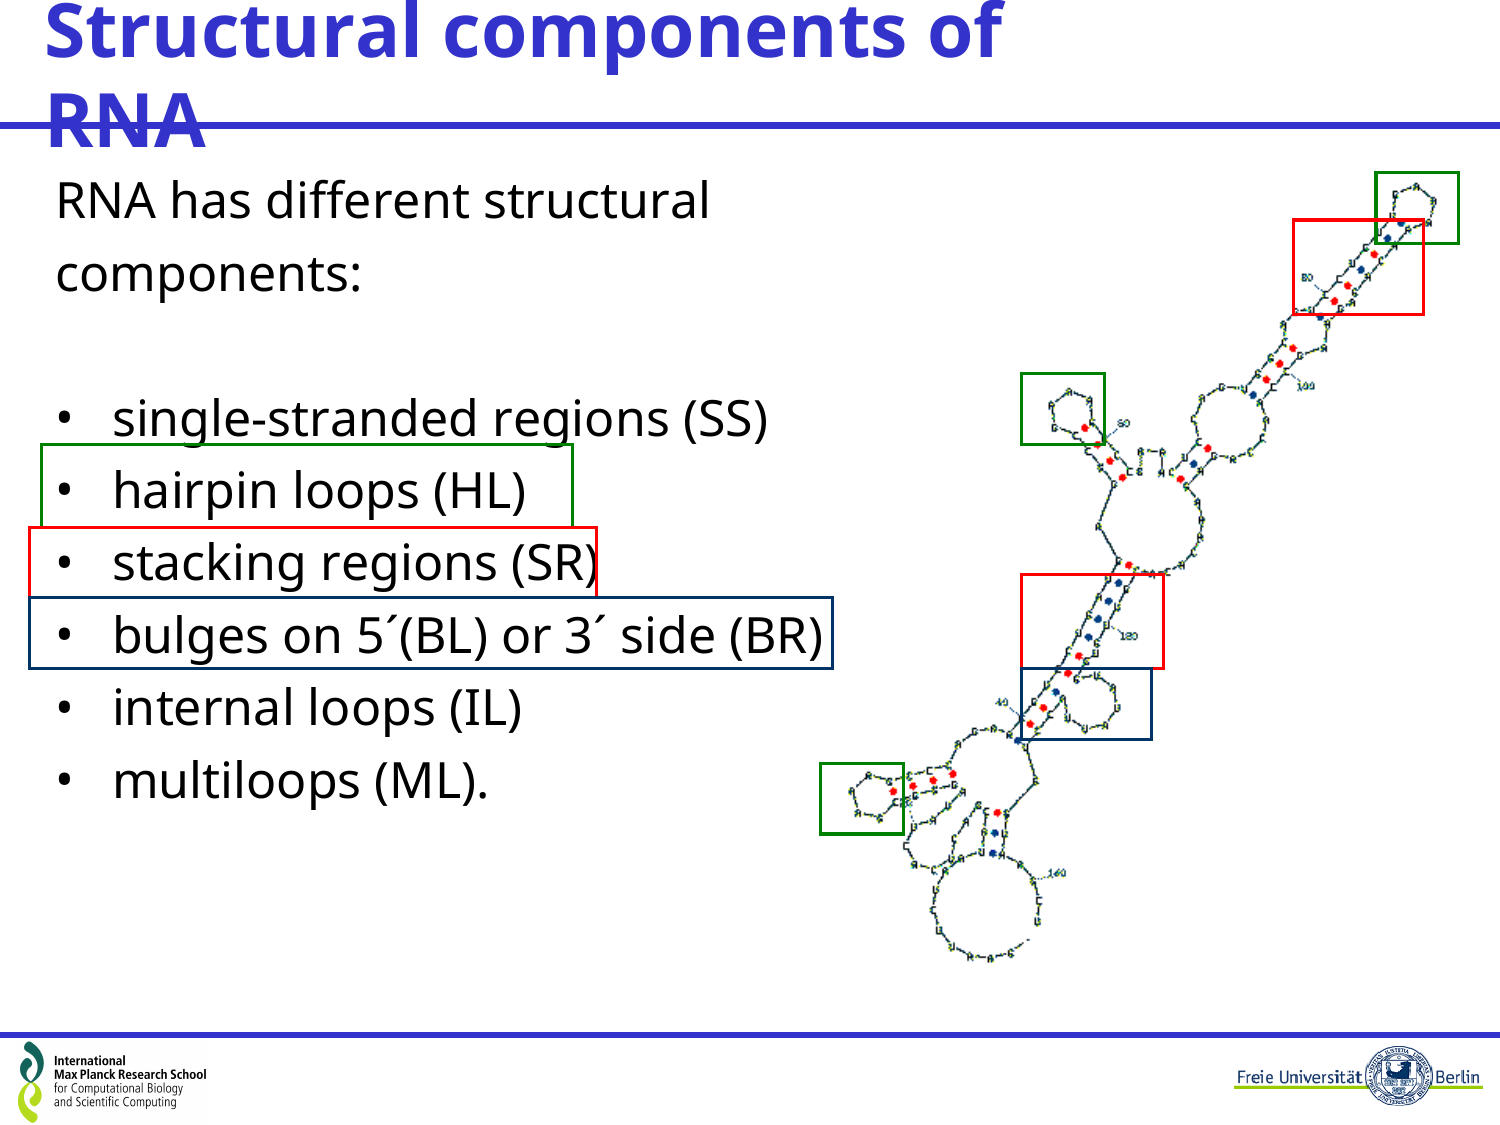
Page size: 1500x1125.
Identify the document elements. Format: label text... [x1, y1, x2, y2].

list RNA has different structural components: single-stranded regions (SS) hairpin loops (HL) stacking regions (SR) bulges on 5´(BL) or 3´ side (BR) internal loops (IL) multiloops (ML). [41, 599, 831, 667]
title Structural components of RNA [29, 3, 1164, 142]
list RNA has different structural components: single-stranded regions (SS) hairpin loops (HL) stacking regions (SR) bulges on 5´(BL) or 3´ side (BR) internal loops (IL) multiloops (ML). [41, 529, 595, 596]
picture [844, 180, 1443, 977]
picture [1295, 222, 1422, 313]
list RNA has different structural components: single-stranded regions (SS) hairpin loops (HL) stacking regions (SR) bulges on 5´(BL) or 3´ side (BR) internal loops (IL) multiloops (ML). [41, 160, 845, 835]
picture [17, 1039, 207, 1125]
picture [844, 765, 902, 832]
picture [1378, 180, 1443, 242]
list RNA has different structural components: single-stranded regions (SS) hairpin loops (HL) stacking regions (SR) bulges on 5´(BL) or 3´ side (BR) internal loops (IL) multiloops (ML). [43, 446, 571, 526]
picture [1378, 222, 1422, 242]
picture [1234, 1046, 1483, 1106]
